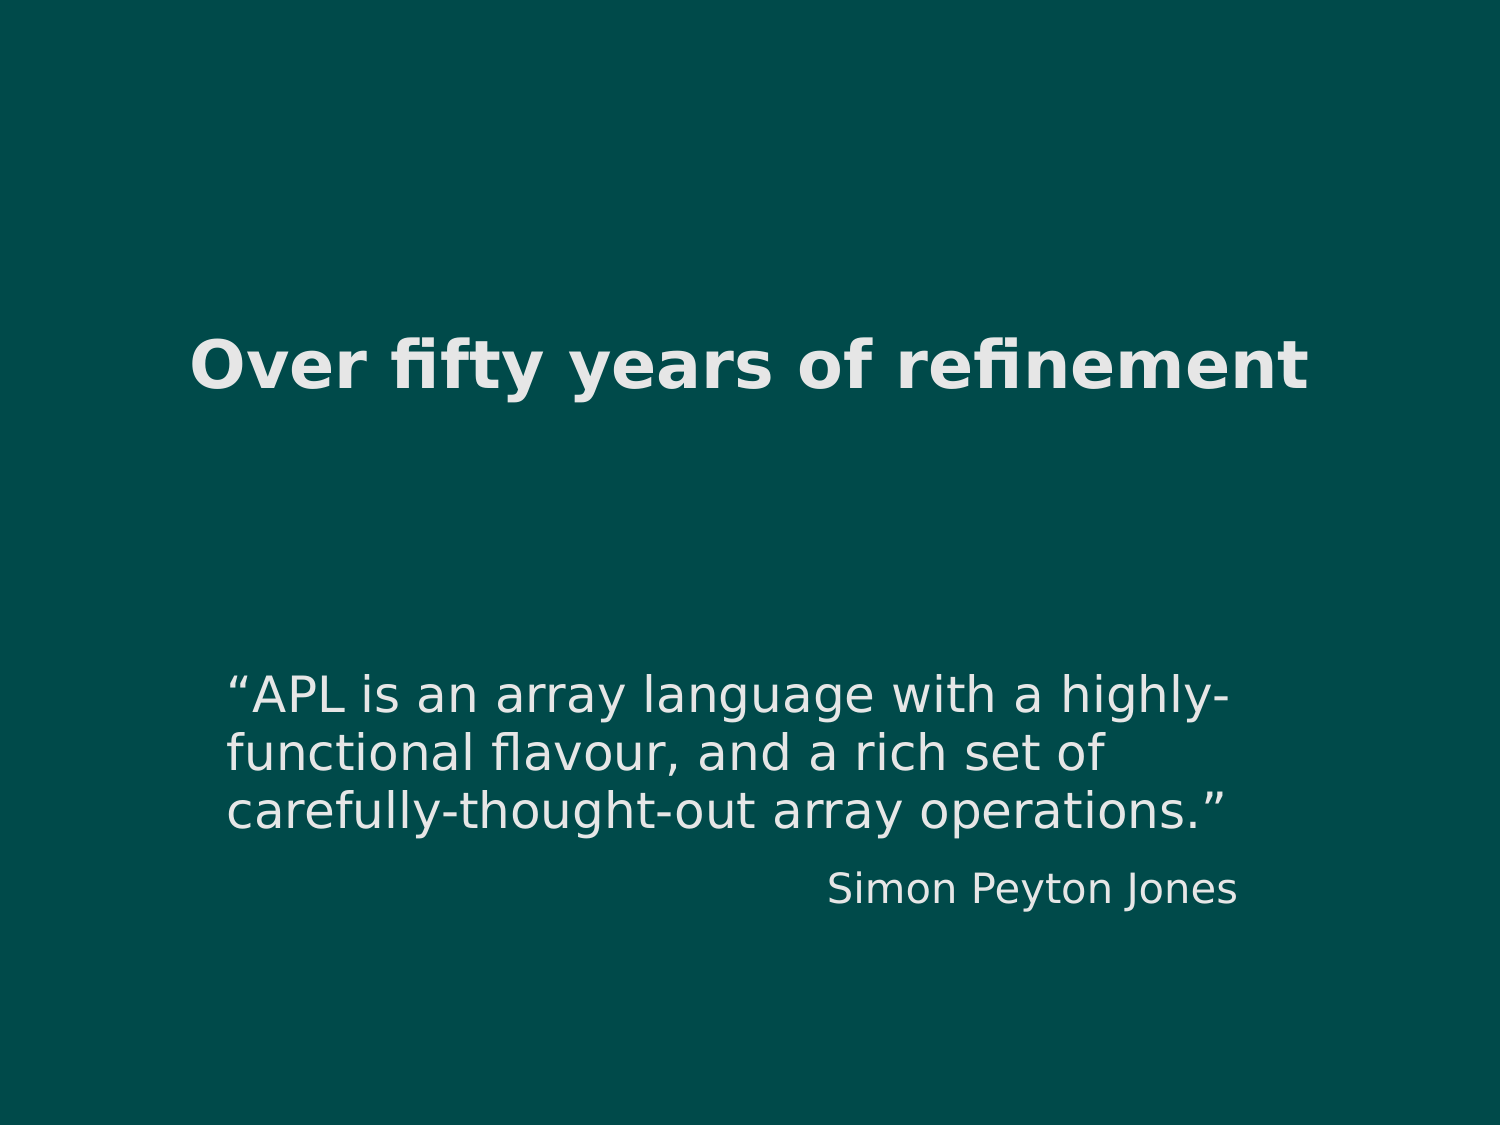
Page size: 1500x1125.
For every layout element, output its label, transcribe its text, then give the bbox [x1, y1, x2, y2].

text_box Over fifty years of refinement [45, 314, 1456, 410]
text_box “APL is an array language with a highly-functional flavour, and a rich set of carefully-thought-out array operations.” Simon Peyton Jones [212, 658, 1320, 921]
